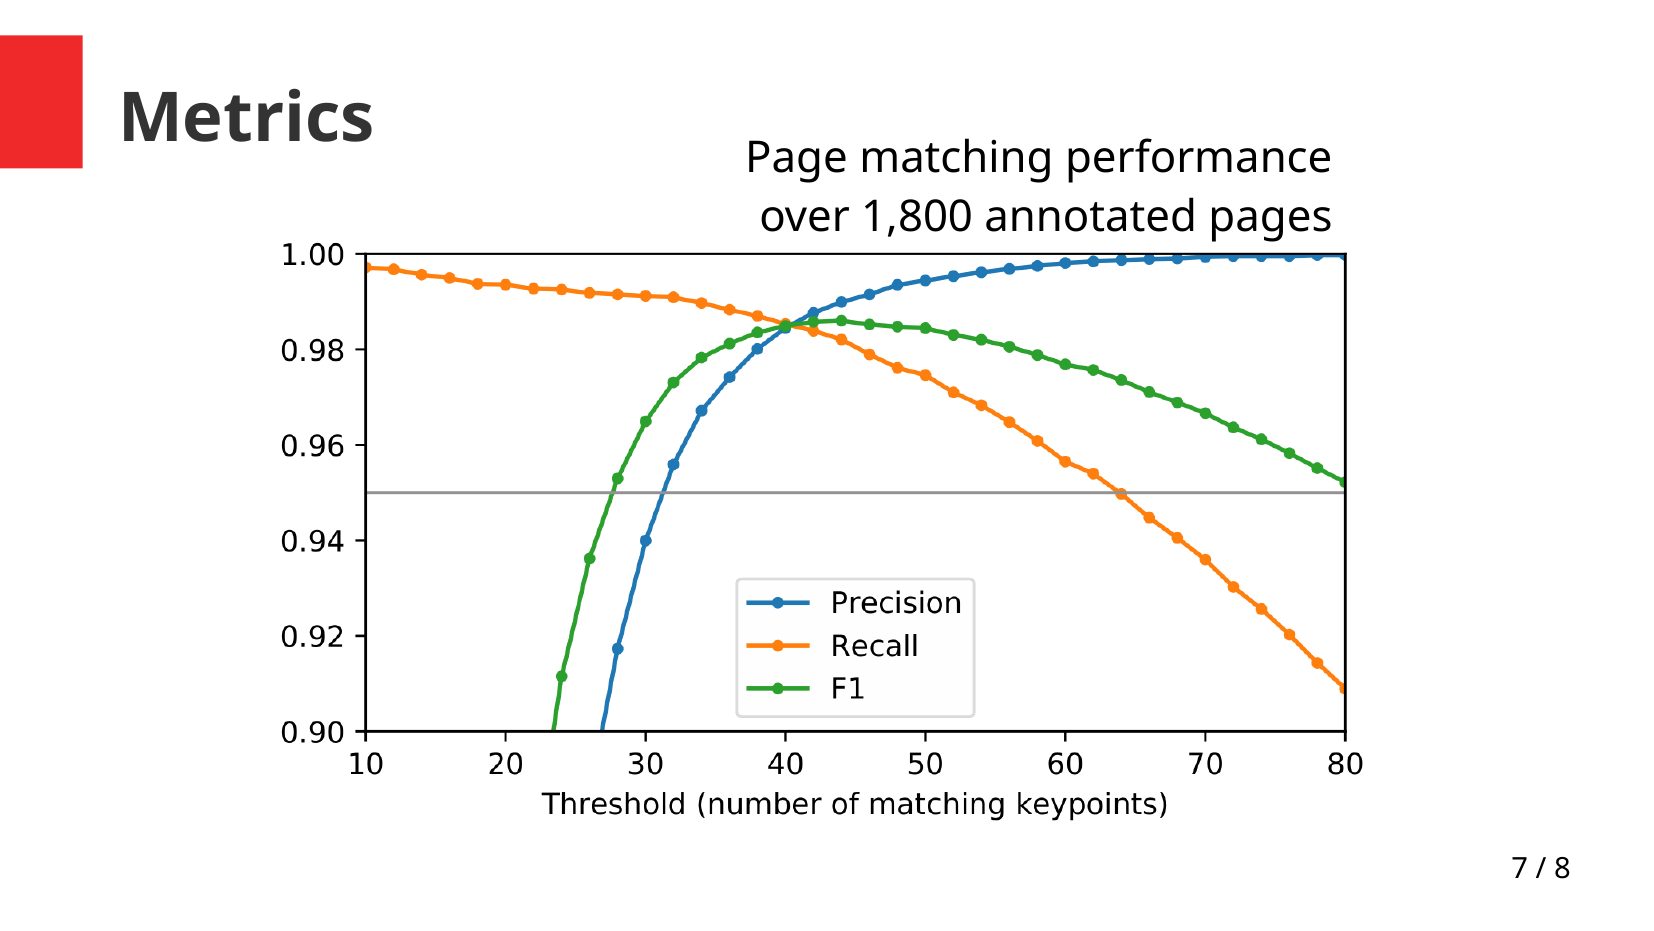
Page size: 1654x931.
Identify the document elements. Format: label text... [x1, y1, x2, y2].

text_box Page matching performance over 1,800 annotated pages [698, 117, 1348, 252]
title Metrics [118, 37, 1571, 193]
picture [265, 227, 1371, 836]
